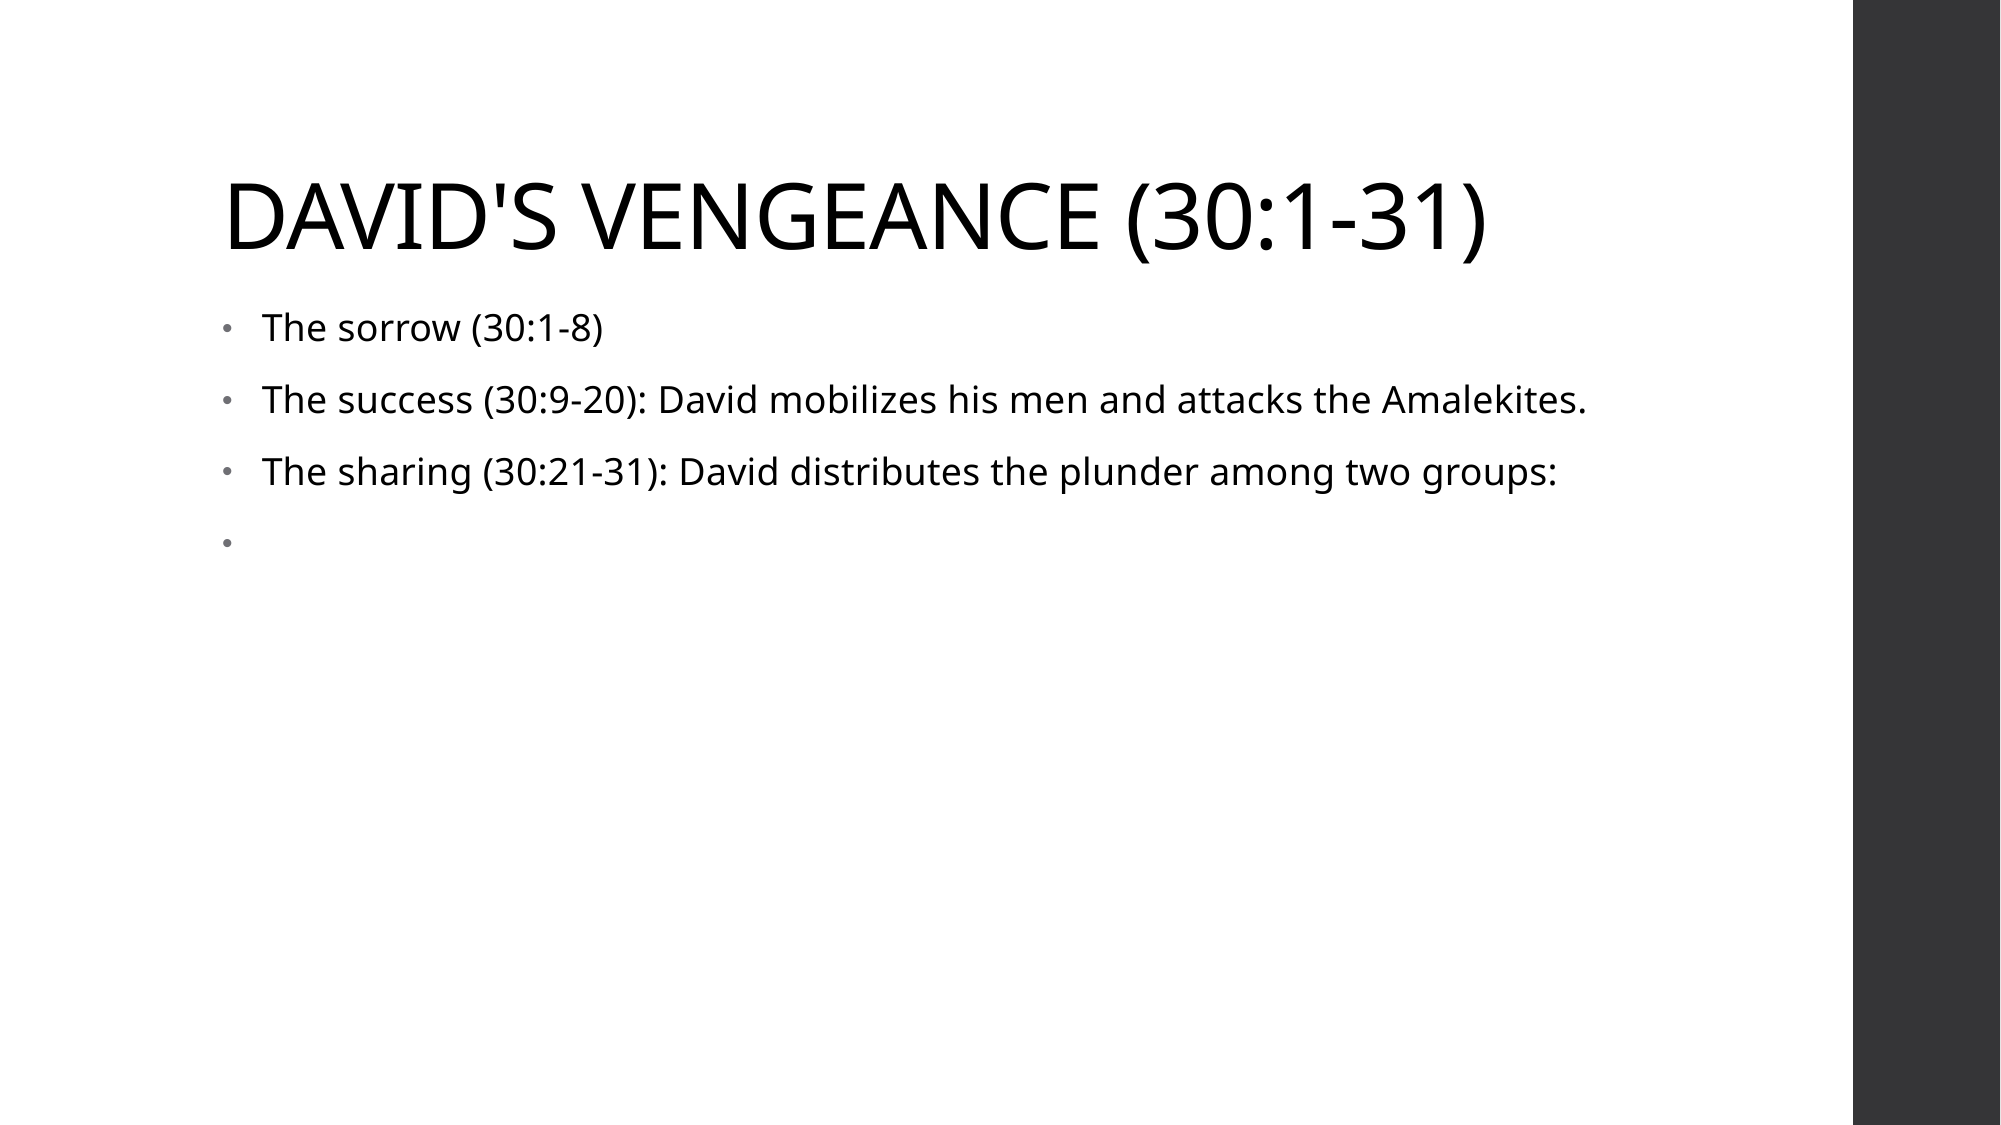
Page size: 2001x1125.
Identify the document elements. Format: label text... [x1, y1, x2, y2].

title DAVID'S VENGEANCE (30:1-31) [206, 60, 1797, 278]
list The sorrow (30:1-8) The success (30:9-20): David mobilizes his men and attacks the Amalekites. The sharing (30:21-31): David distributes the plunder among two groups: [206, 299, 1617, 1014]
